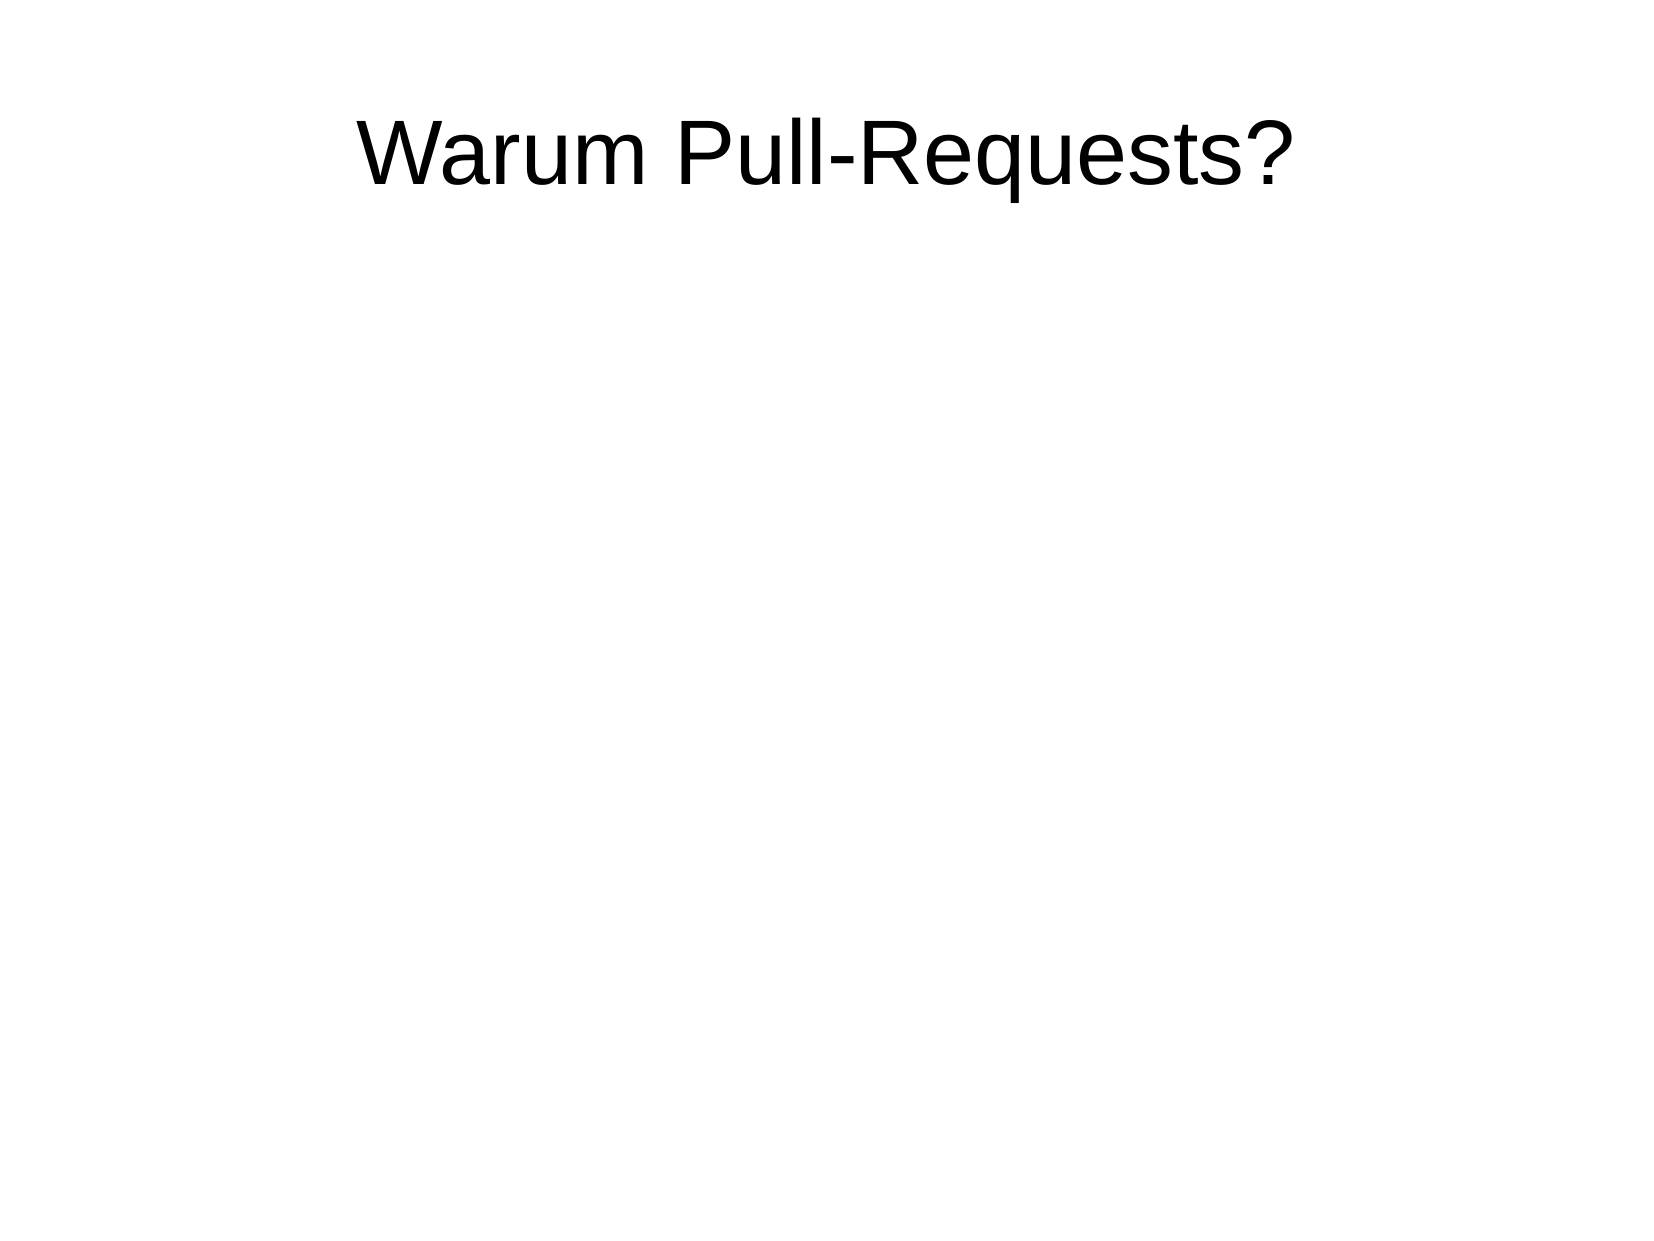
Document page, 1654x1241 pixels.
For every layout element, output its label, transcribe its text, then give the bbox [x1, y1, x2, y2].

title Warum Pull-Requests? [82, 49, 1571, 257]
